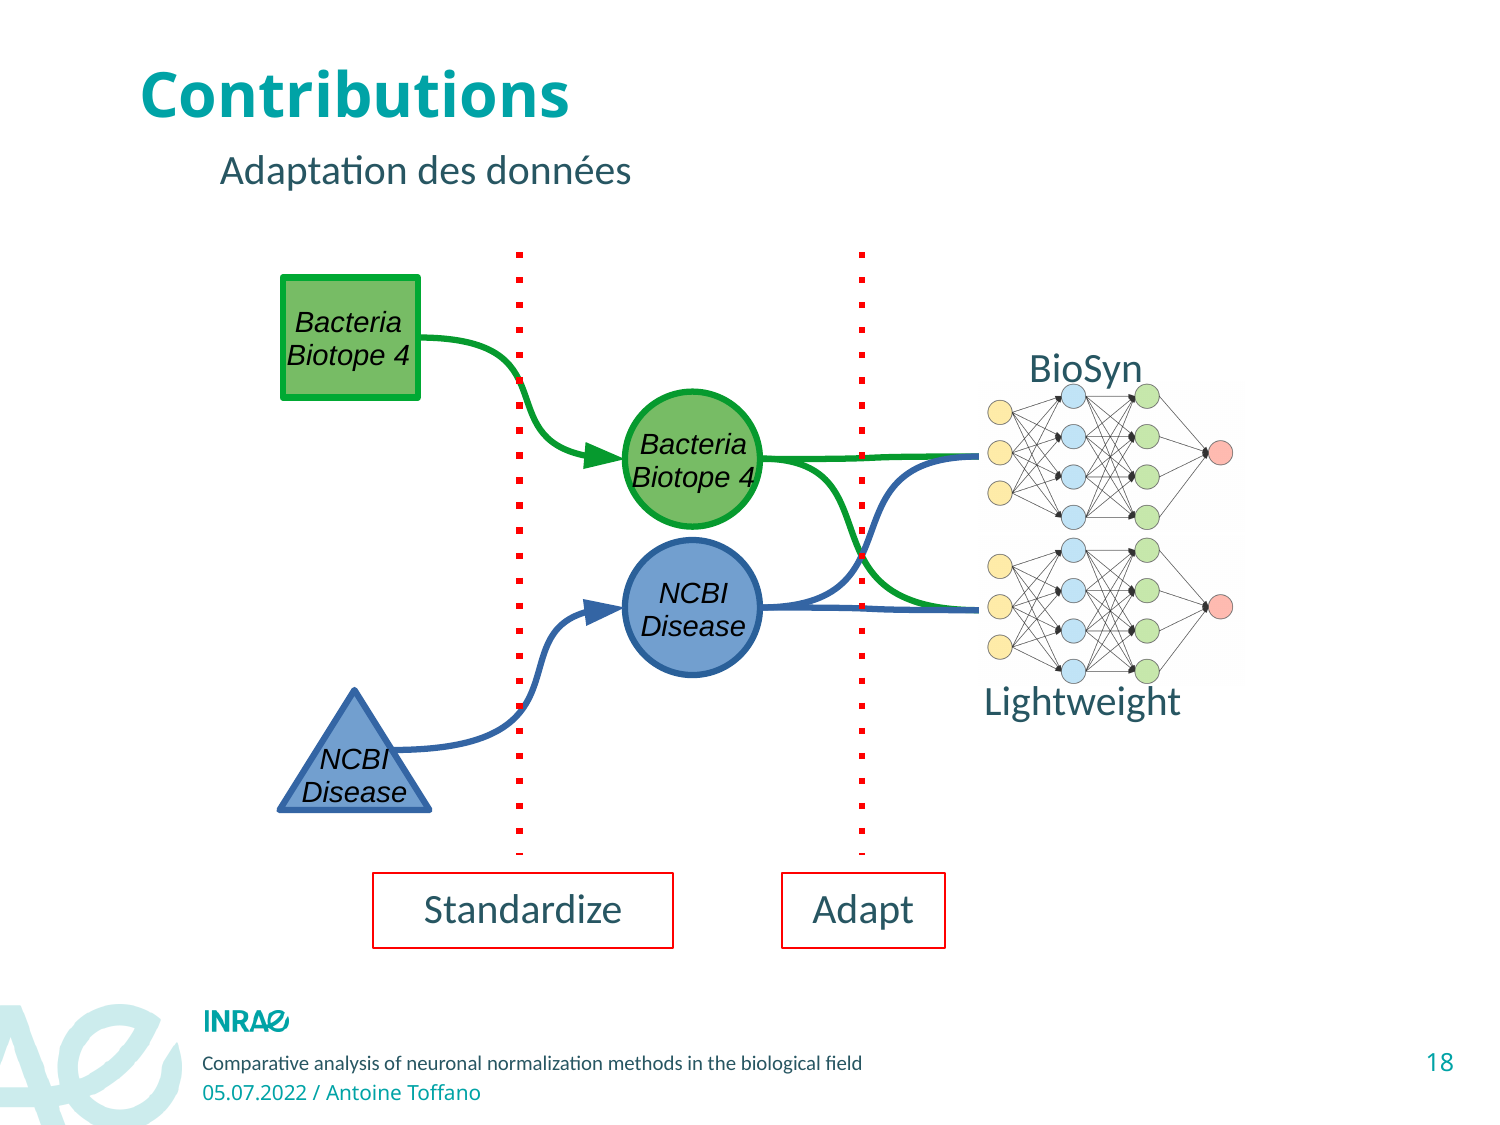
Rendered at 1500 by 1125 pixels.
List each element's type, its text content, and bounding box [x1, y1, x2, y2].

picture [978, 381, 1245, 532]
picture [0, 996, 328, 1125]
text_box Bacteria Biotope 4 [258, 298, 439, 379]
text_box [326, 690, 383, 735]
text_box [637, 391, 748, 420]
text_box NCBI Disease [603, 570, 784, 651]
text_box NCBI Disease [264, 735, 445, 816]
text_box [639, 501, 746, 527]
text_box BioSyn [1014, 333, 1190, 382]
text_box Standardize [373, 873, 674, 949]
text_box [282, 379, 418, 398]
text_box Adaptation des données [205, 140, 1396, 253]
text_box Adapt [781, 873, 945, 949]
text_box Contributions [139, 24, 1396, 170]
picture [978, 535, 1245, 686]
text_box BioSyn [1066, 365, 1078, 379]
text_box Lightweight [969, 666, 1280, 779]
text_box Bacteria Biotope 4 [603, 420, 784, 501]
text_box [640, 651, 745, 676]
text_box BioSyn [1127, 365, 1137, 382]
text_box [636, 539, 749, 570]
text_box [282, 277, 418, 298]
